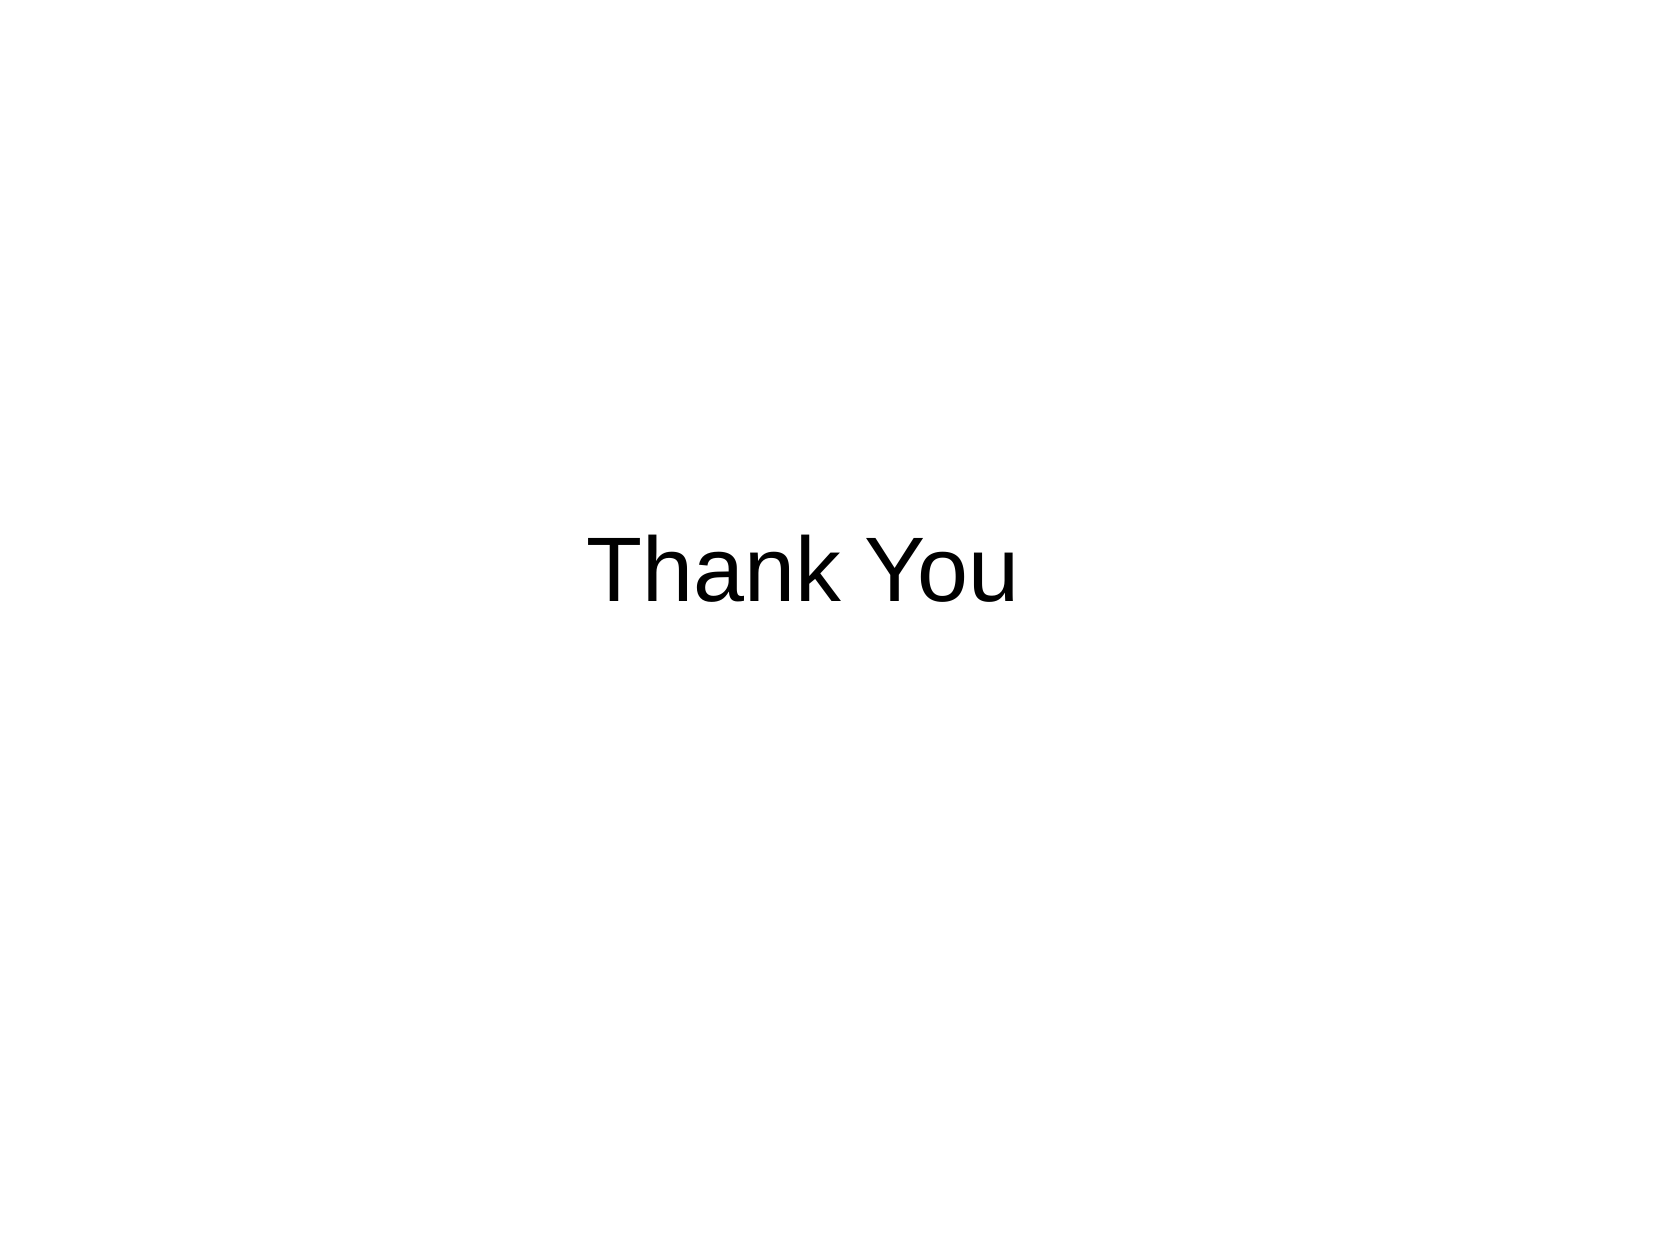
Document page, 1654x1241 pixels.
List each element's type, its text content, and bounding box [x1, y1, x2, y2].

title Thank You [59, 466, 1548, 674]
